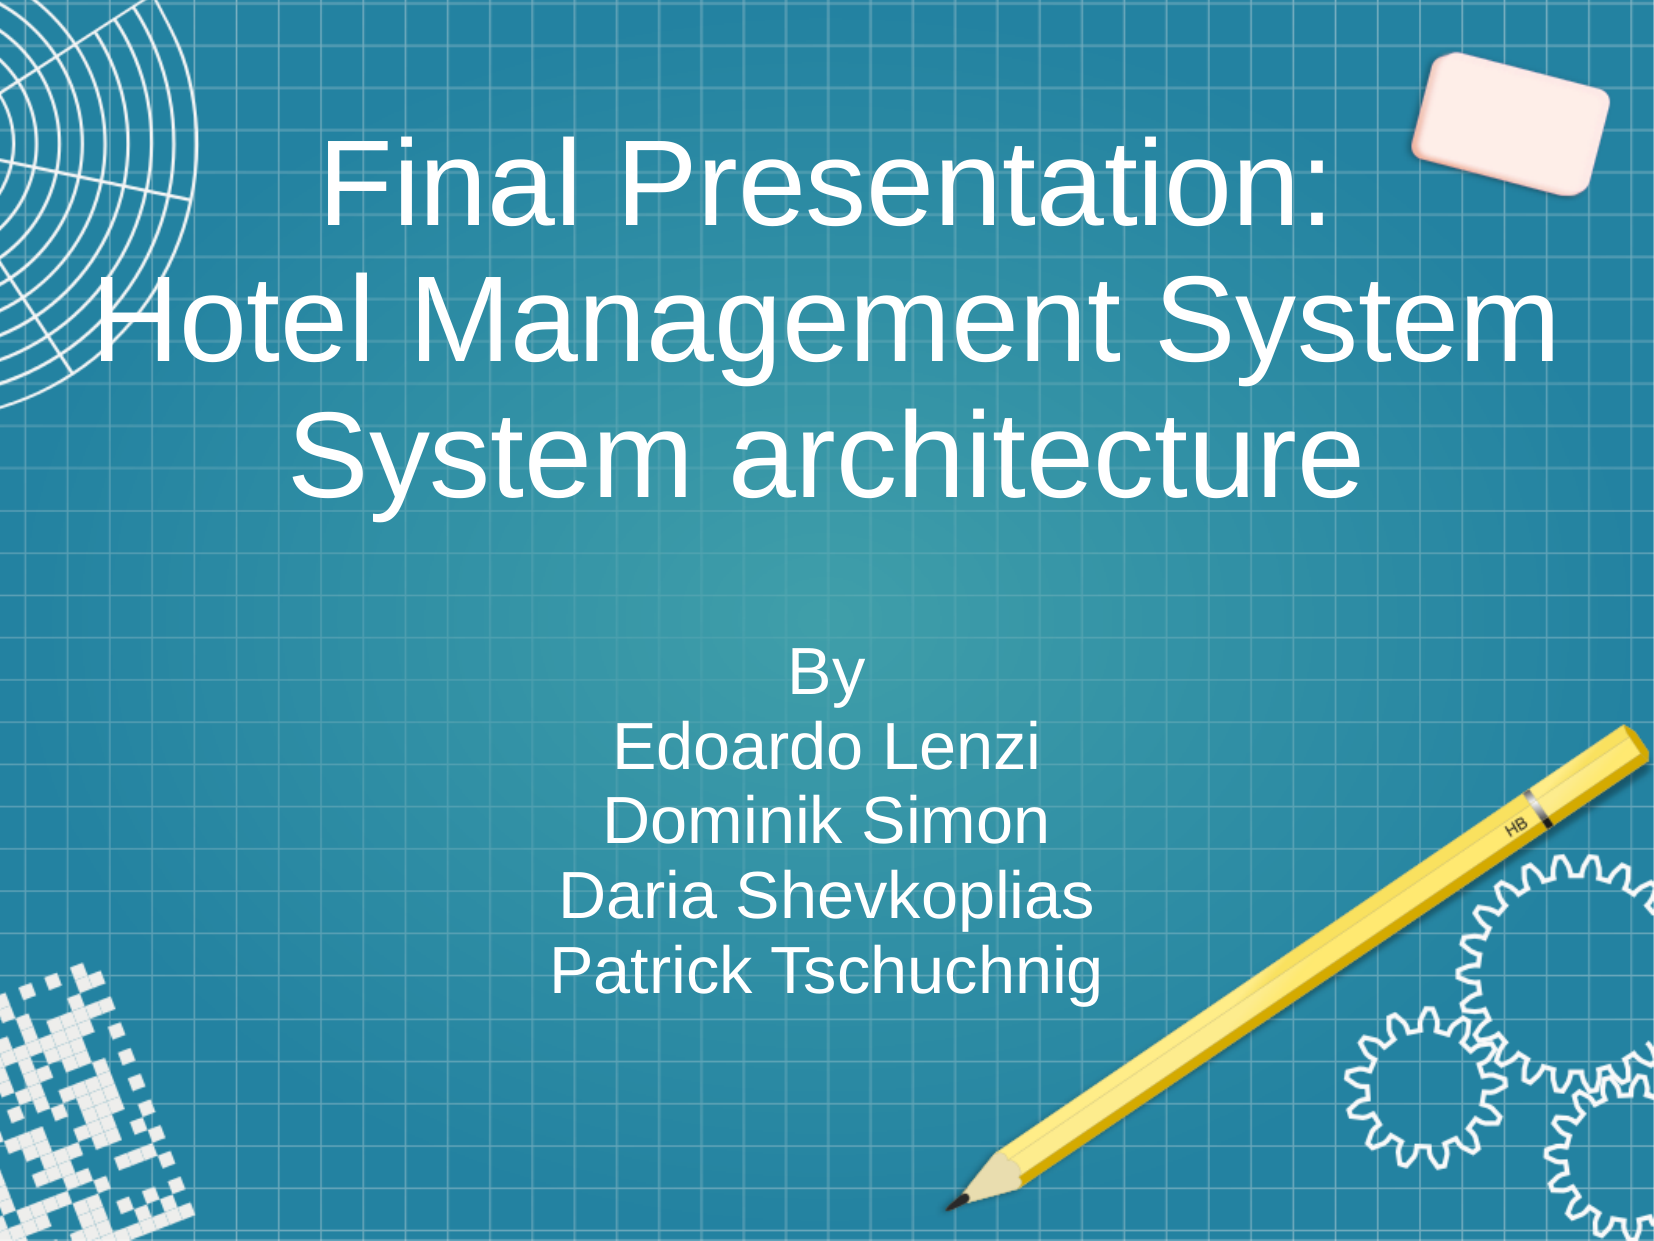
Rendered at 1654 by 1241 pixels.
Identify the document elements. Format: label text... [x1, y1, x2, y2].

picture [0, 0, 1654, 1241]
title Final Presentation: Hotel Management System System architecture [82, 46, 1571, 519]
subtitle By Edoardo Lenzi Dominik Simon Daria Shevkoplias Patrick Tschuchnig [82, 519, 1571, 1123]
